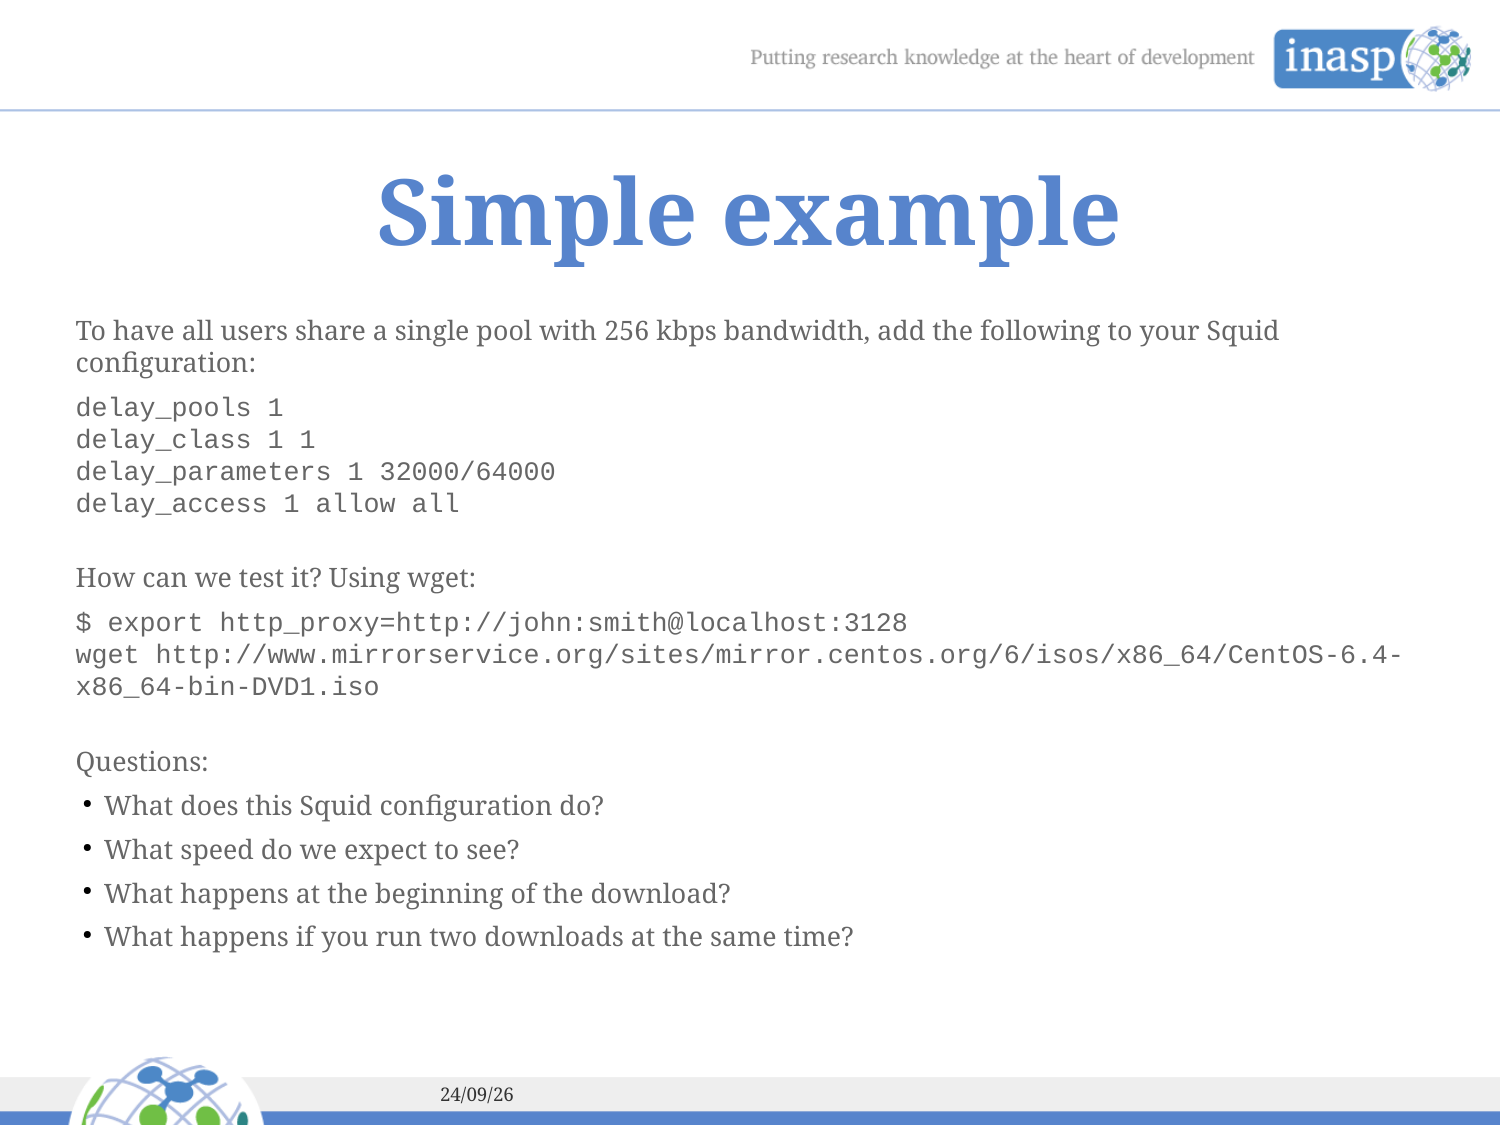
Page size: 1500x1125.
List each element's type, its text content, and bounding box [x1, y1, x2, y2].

list To have all users share a single pool with 256 kbps bandwidth, add the following to your Squid configuration: delay_pools 1 delay_class 1 1 delay_parameters 1 32000/64000 delay_access 1 allow all How can we test it? Using wget: $ export http_proxy=http://john:smith@localhost:3128 wget http://www.mirrorservice.org/sites/mirror.centos.org/6/isos/x86_64/CentOS-6.4-x86_64-bin-DVD1.iso Questions: What does this Squid configuration do? What speed do we expect to see? What happens at the beginning of the download? What happens if you run two downloads at the same time? [75, 313, 1426, 967]
title Simple example [75, 129, 1426, 313]
picture [0, 0, 1500, 1125]
